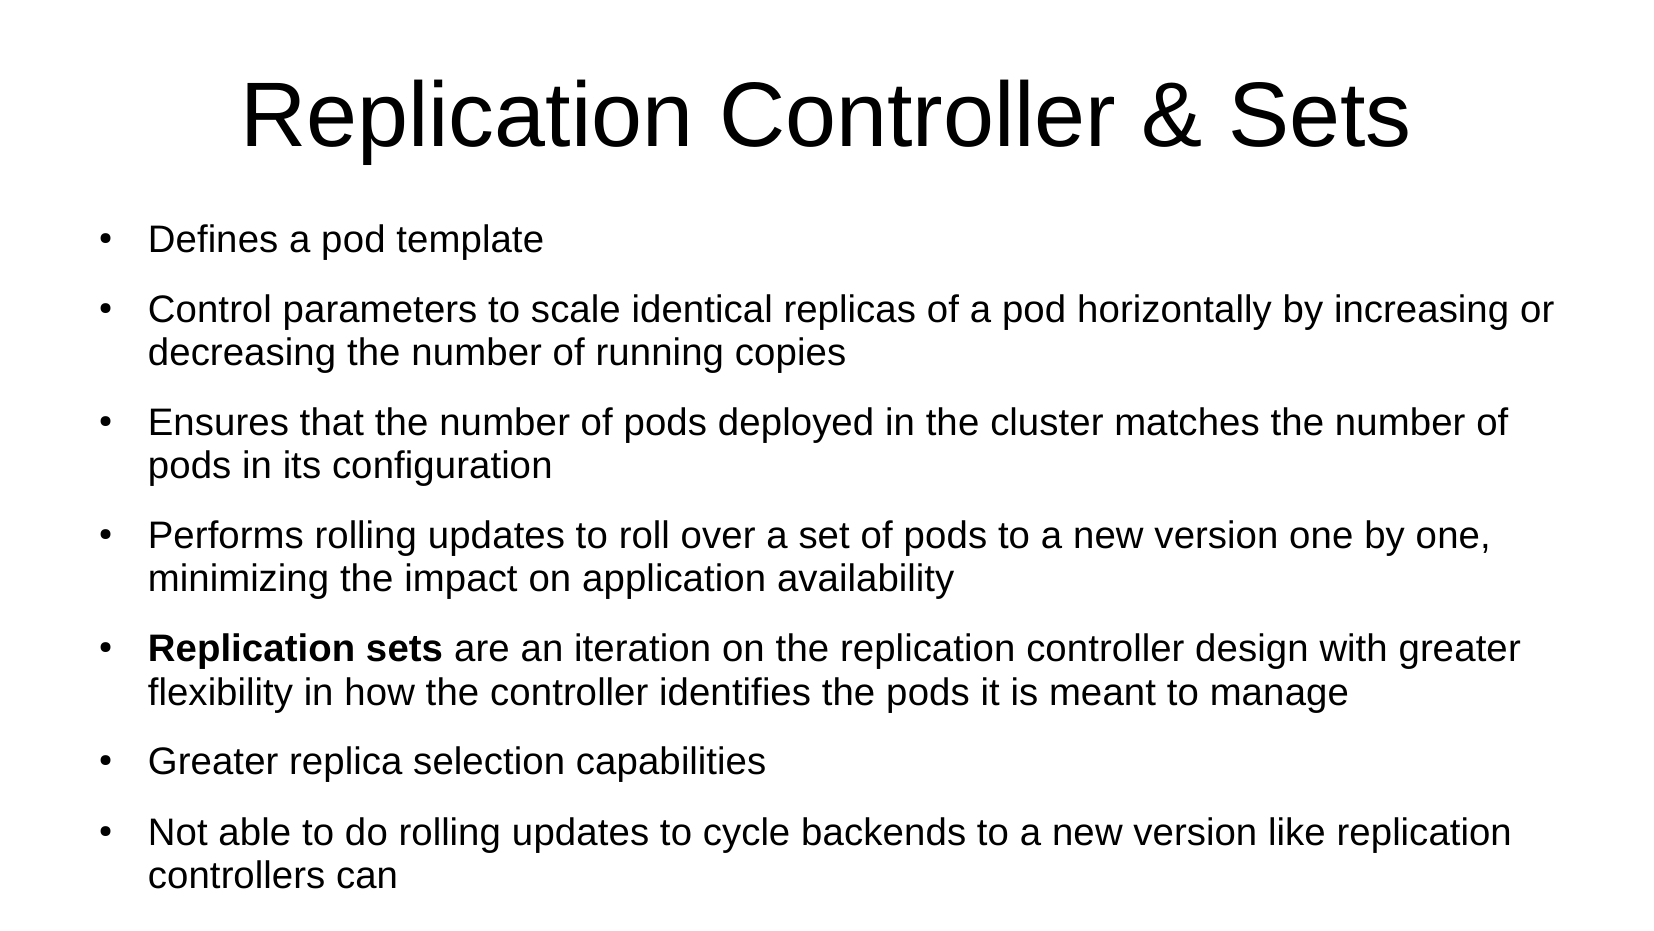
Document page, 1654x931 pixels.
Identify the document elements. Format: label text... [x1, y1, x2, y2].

list Defines a pod template Control parameters to scale identical replicas of a pod horizontally by increasing or decreasing the number of running copies Ensures that the number of pods deployed in the cluster matches the number of pods in its configuration Performs rolling updates to roll over a set of pods to a new version one by one, minimizing the impact on application availability Replication sets are an iteration on the replication controller design with greater flexibility in how the controller identifies the pods it is meant to manage Greater replica selection capabilities Not able to do rolling updates to cycle backends to a new version like replication controllers can [82, 217, 1583, 898]
title Replication Controller & Sets [82, 37, 1571, 193]
